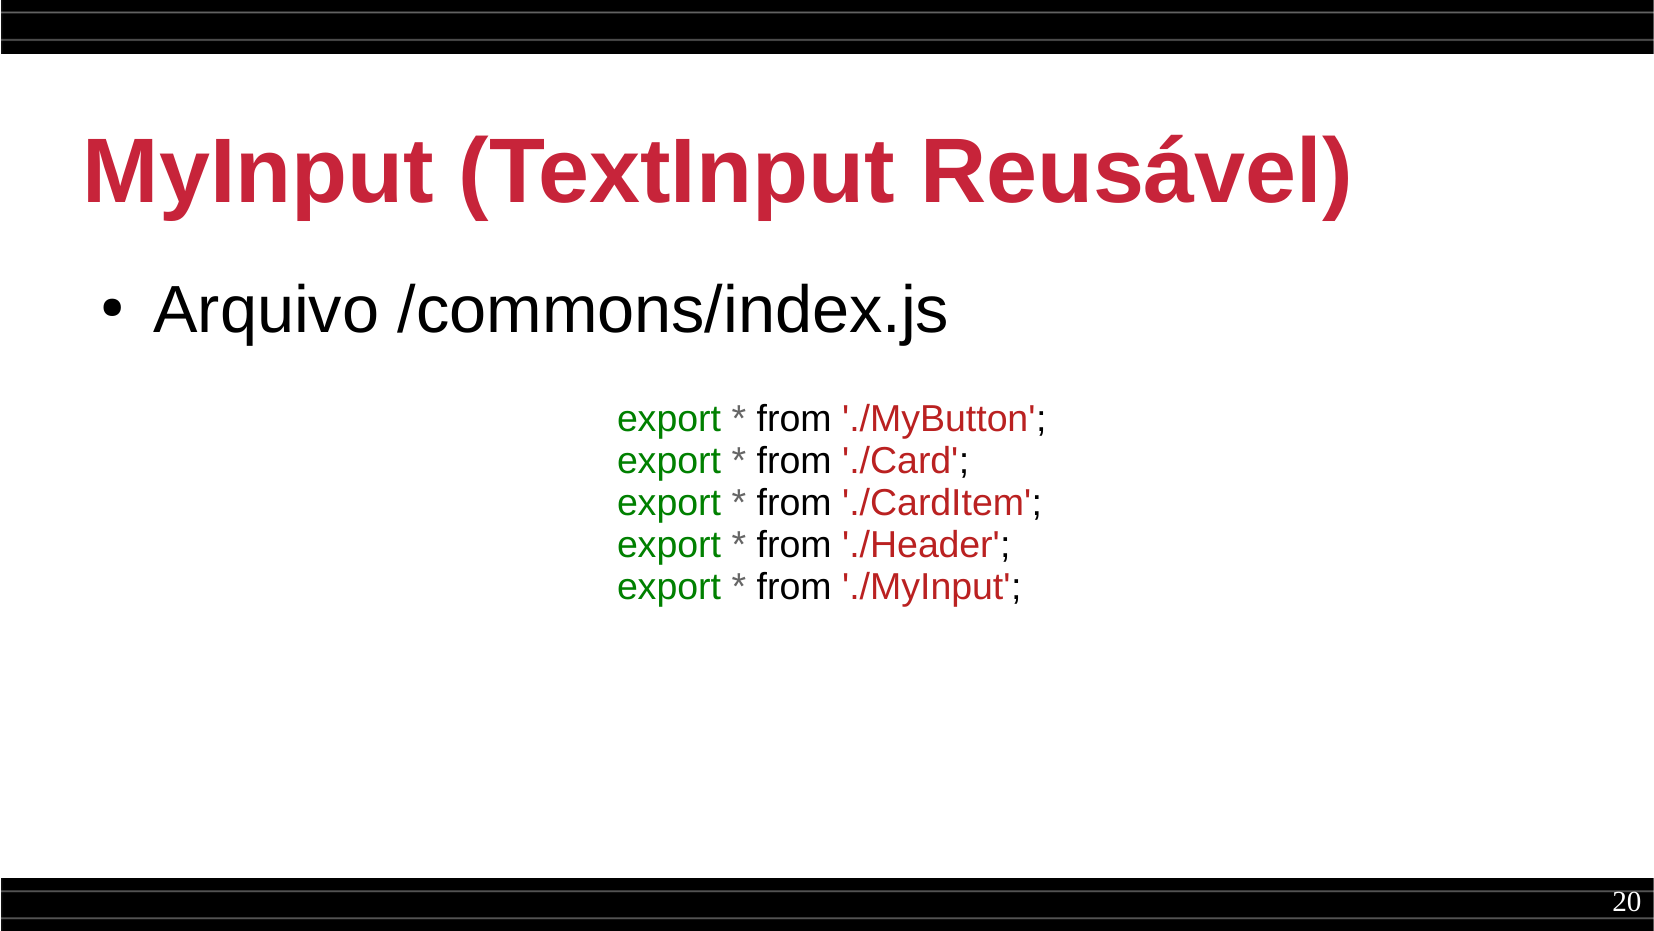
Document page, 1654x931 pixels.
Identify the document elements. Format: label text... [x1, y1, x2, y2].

picture [1, 0, 1654, 54]
list Arquivo /commons/index.js [82, 271, 1571, 758]
title MyInput (TextInput Reusável) [82, 92, 1571, 249]
text_box export * from './MyButton'; export * from './Card'; export * from './CardItem'; export * from './Header'; export * from './MyInput'; [602, 389, 1146, 615]
picture [1, 878, 1654, 931]
